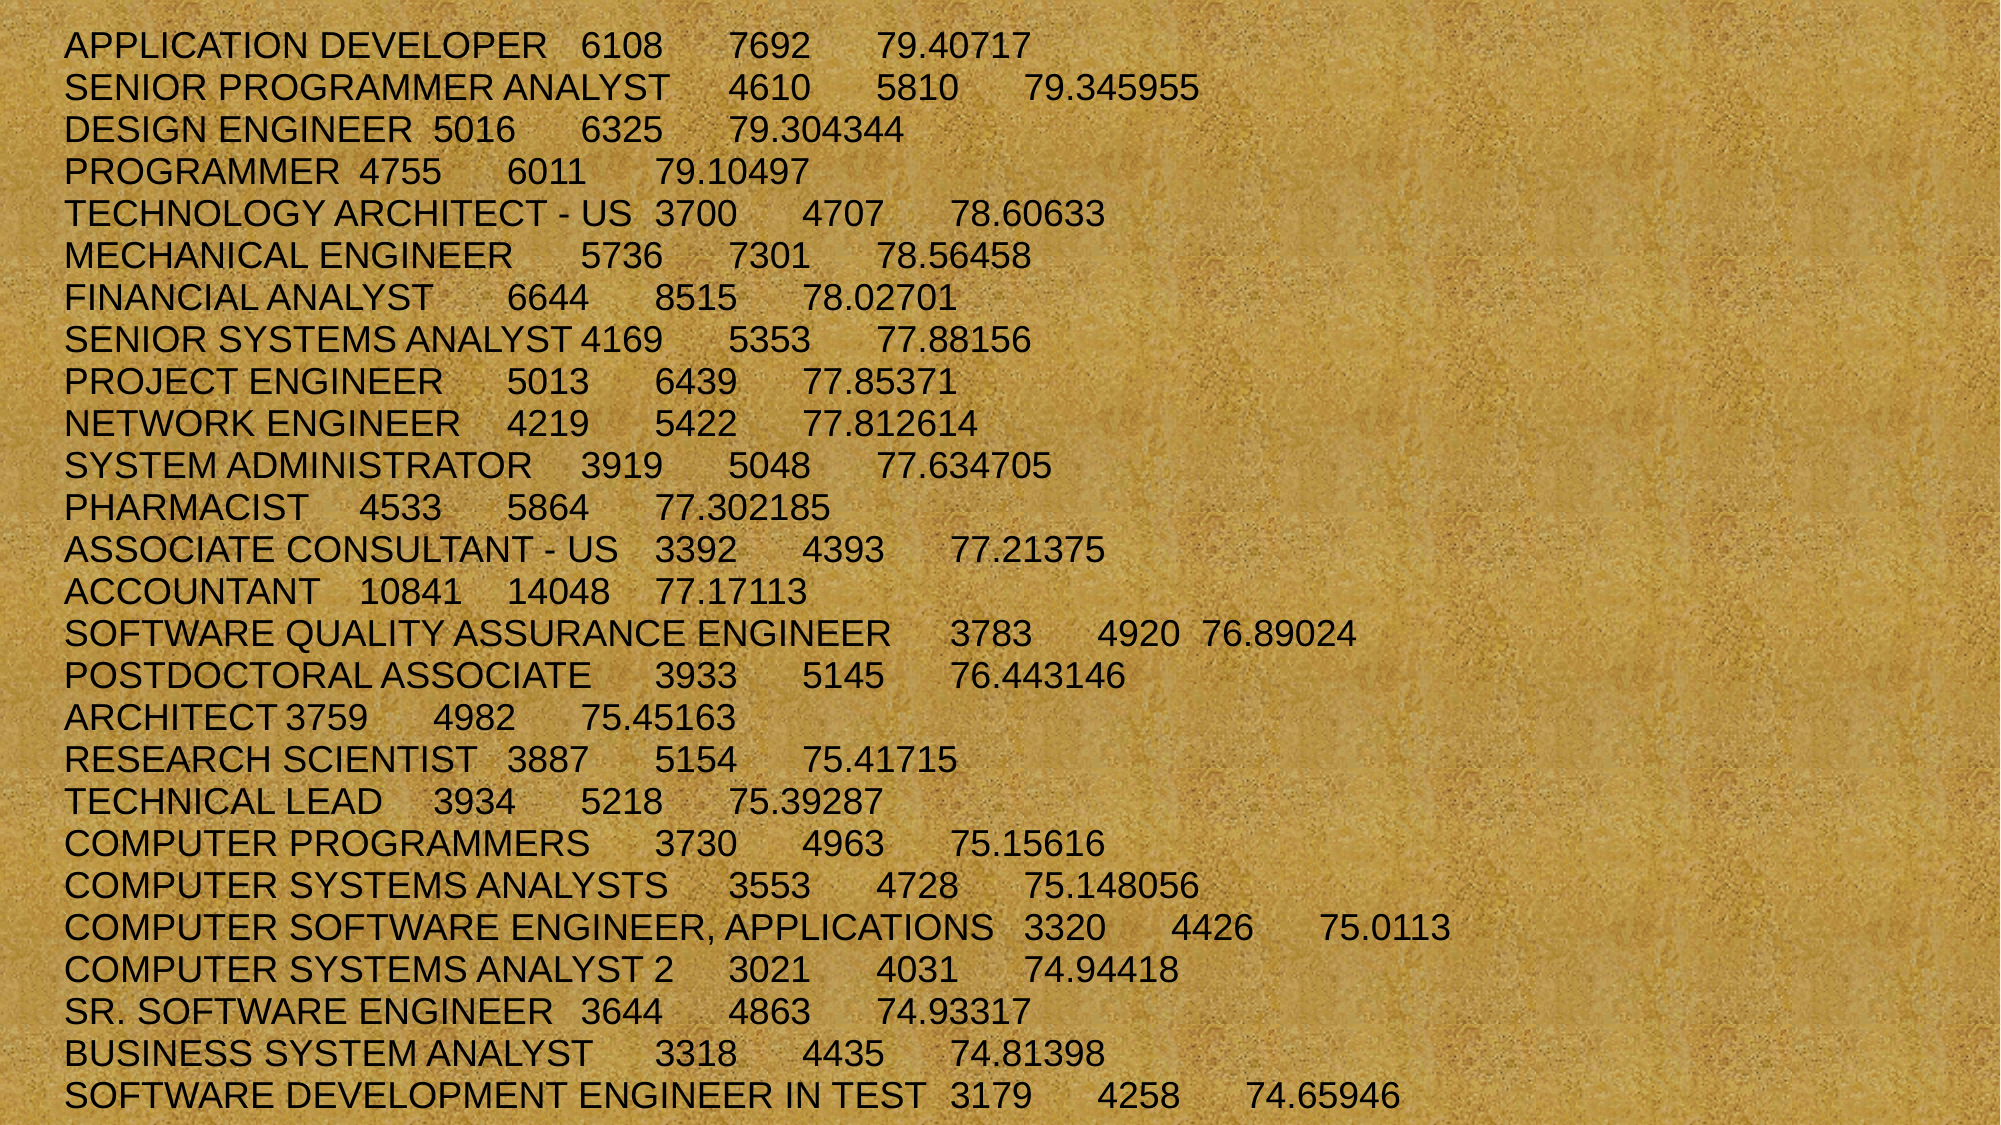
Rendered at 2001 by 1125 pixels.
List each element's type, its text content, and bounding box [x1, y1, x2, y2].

picture [0, 0, 2001, 1125]
text_box APPLICATION DEVELOPER 6108 7692 79.40717 SENIOR PROGRAMMER ANALYST 4610 5810 79.345955 DESIGN ENGINEER 5016 6325 79.304344 PROGRAMMER 4755 6011 79.10497 TECHNOLOGY ARCHITECT - US 3700 4707 78.60633 MECHANICAL ENGINEER 5736 7301 78.56458 FINANCIAL ANALYST 6644 8515 78.02701 SENIOR SYSTEMS ANALYST 4169 5353 77.88156 PROJECT ENGINEER 5013 6439 77.85371 NETWORK ENGINEER 4219 5422 77.812614 SYSTEM ADMINISTRATOR 3919 5048 77.634705 PHARMACIST 4533 5864 77.302185 ASSOCIATE CONSULTANT - US 3392 4393 77.21375 ACCOUNTANT 10841 14048 77.17113 SOFTWARE QUALITY ASSURANCE ENGINEER 3783 4920 76.89024 POSTDOCTORAL ASSOCIATE 3933 5145 76.443146 ARCHITECT 3759 4982 75.45163 RESEARCH SCIENTIST 3887 5154 75.41715 TECHNICAL LEAD 3934 5218 75.39287 COMPUTER PROGRAMMERS 3730 4963 75.15616 COMPUTER SYSTEMS ANALYSTS 3553 4728 75.148056 COMPUTER SOFTWARE ENGINEER, APPLICATIONS 3320 4426 75.0113 COMPUTER SYSTEMS ANALYST 2 3021 4031 74.94418 SR. SOFTWARE ENGINEER 3644 4863 74.93317 BUSINESS SYSTEM ANALYST 3318 4435 74.81398 SOFTWARE DEVELOPMENT ENGINEER IN TEST 3179 4258 74.65946 [49, 17, 1809, 1125]
